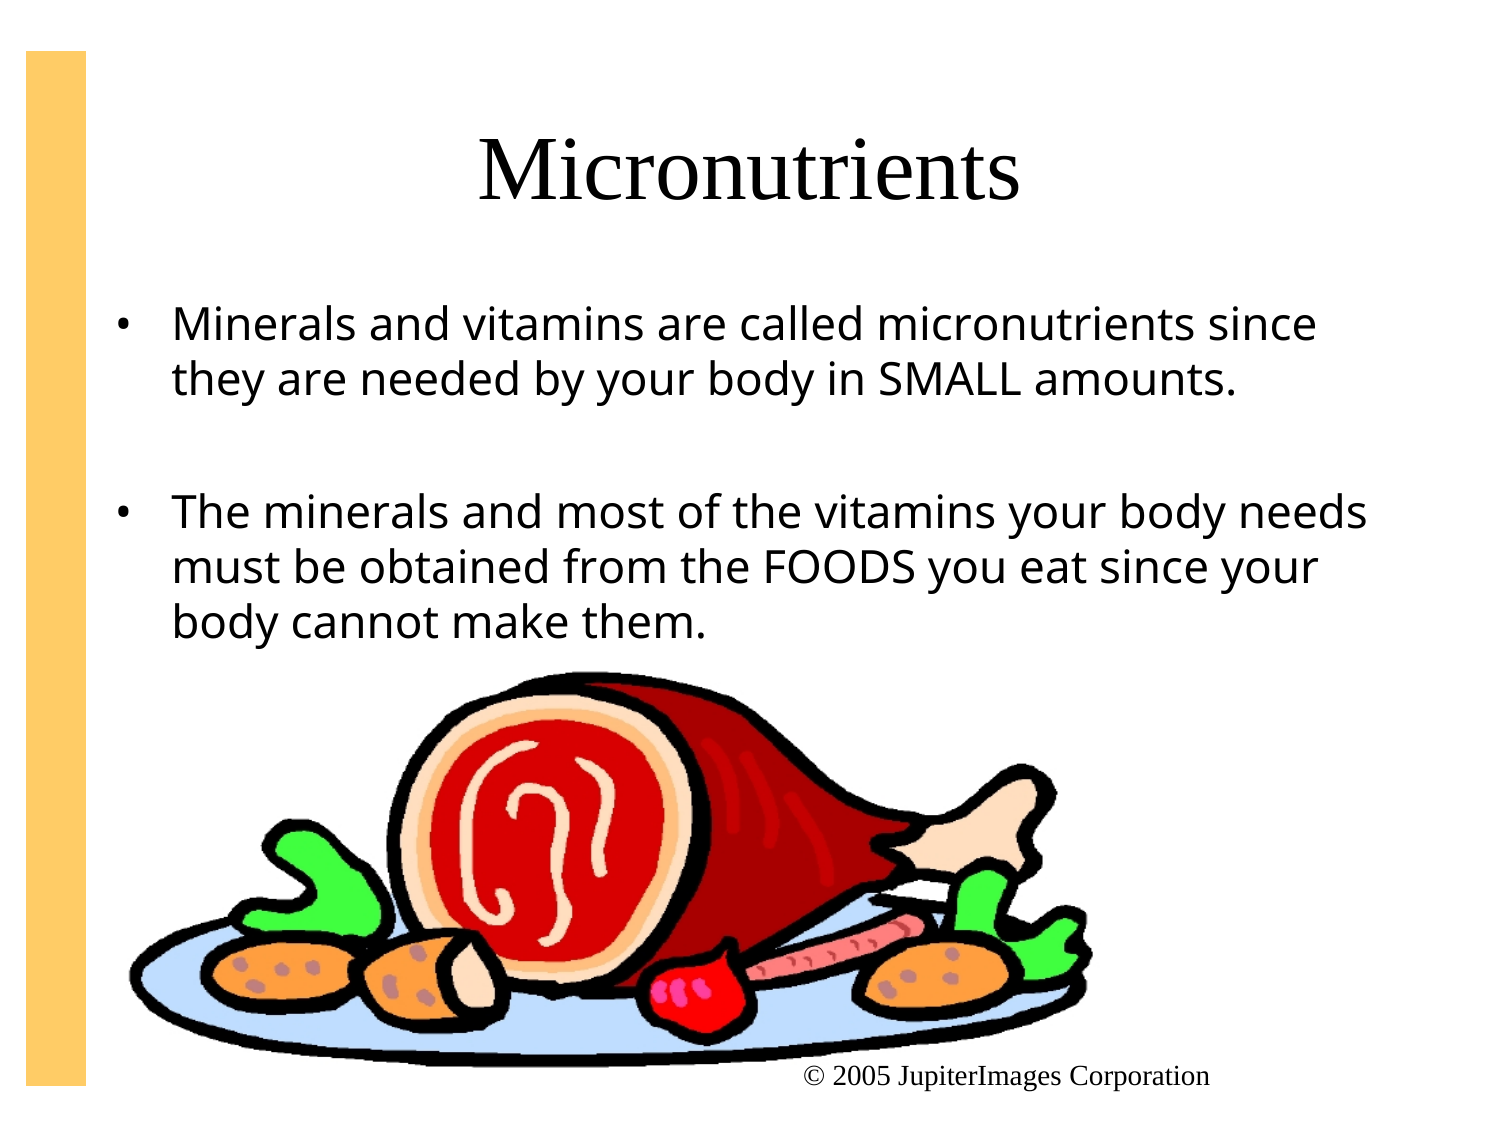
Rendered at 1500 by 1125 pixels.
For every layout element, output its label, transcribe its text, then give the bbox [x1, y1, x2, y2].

title Micronutrients [112, 99, 1388, 287]
text_box [24, 50, 88, 1088]
picture [125, 662, 1264, 1101]
list Minerals and vitamins are called micronutrients since they are needed by your body in SMALL amounts. The minerals and most of the vitamins your body needs must be obtained from the FOODS you eat since your body cannot make them. [99, 287, 1388, 1000]
